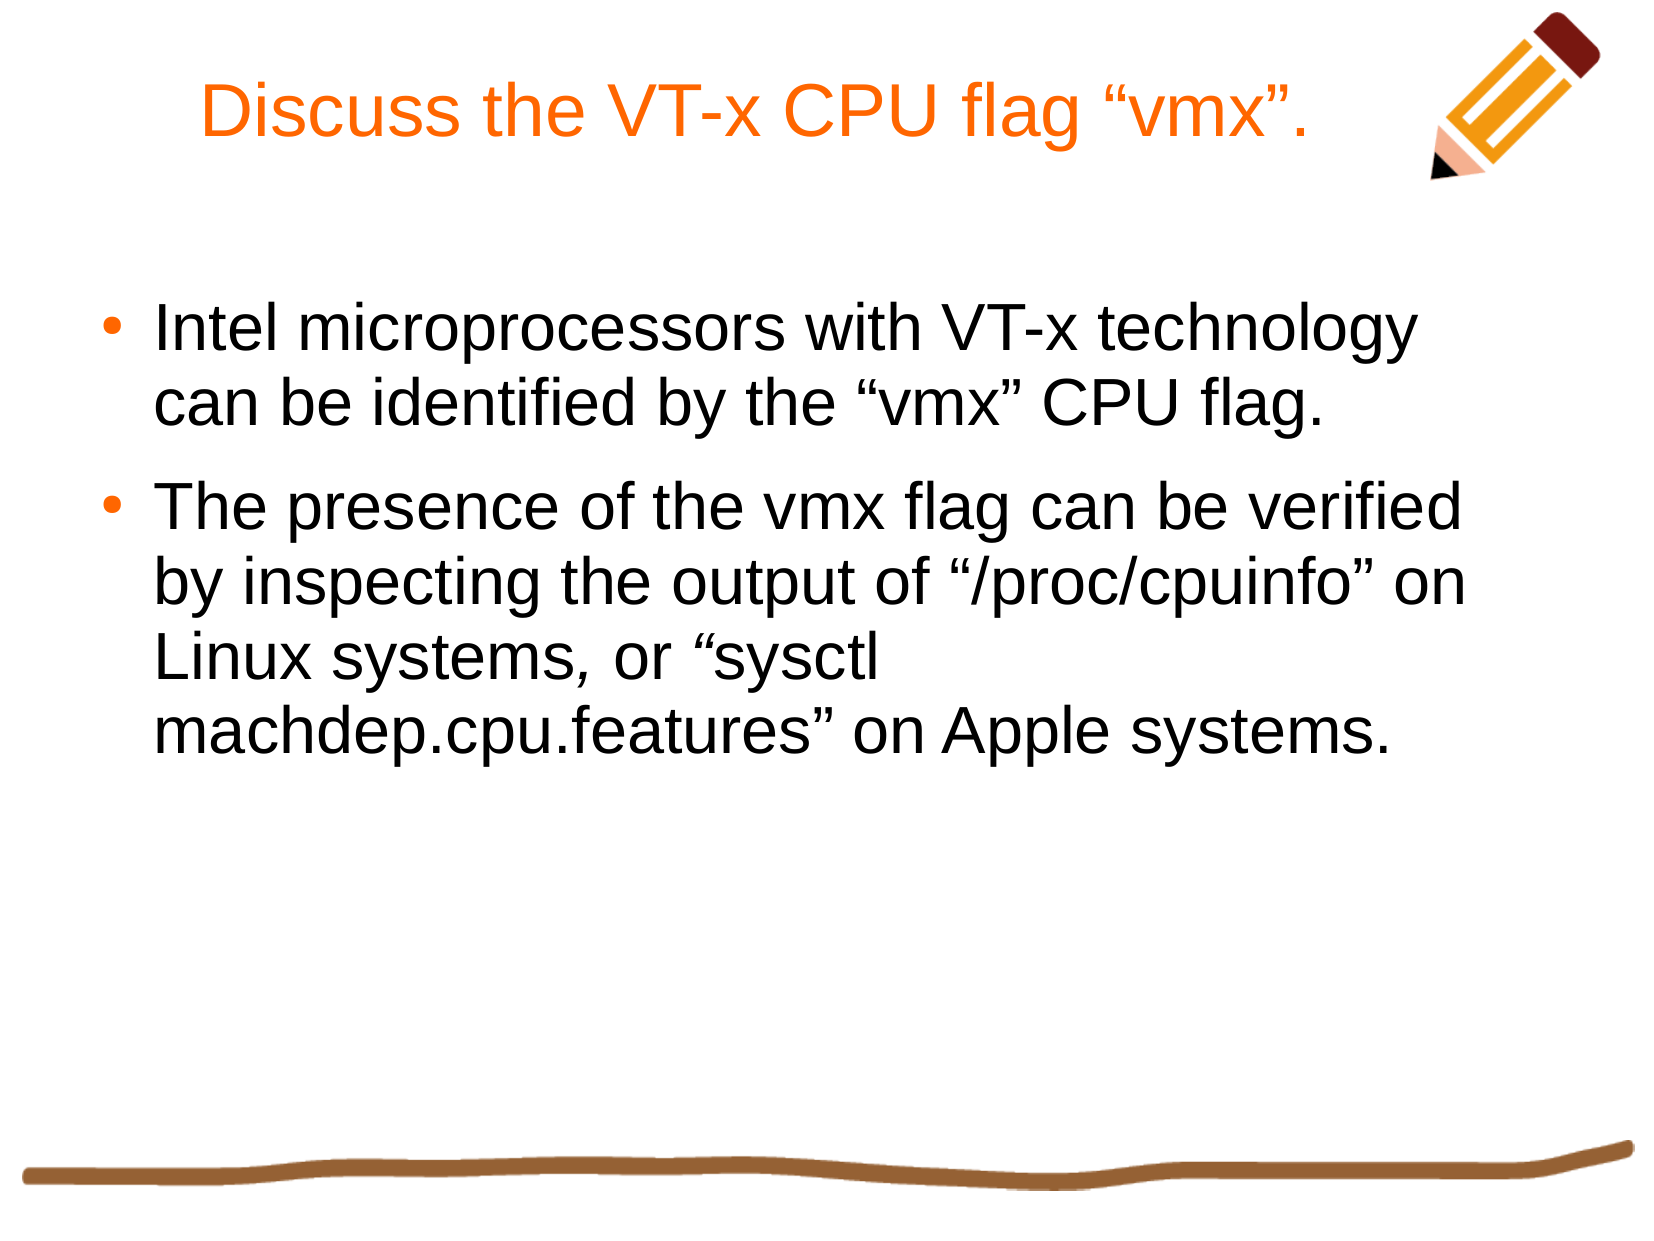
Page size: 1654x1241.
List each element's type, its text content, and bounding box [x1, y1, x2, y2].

picture [1430, 12, 1601, 181]
picture [22, 1140, 1635, 1191]
title Discuss the VT-x CPU flag “vmx”. [82, 49, 1430, 172]
list Intel microprocessors with VT-x technology can be identified by the “vmx” CPU flag. The presence of the vmx flag can be verified by inspecting the output of “/proc/cpuinfo” on Linux systems, or “sysctl machdep.cpu.features” on Apple systems. [82, 290, 1516, 1122]
